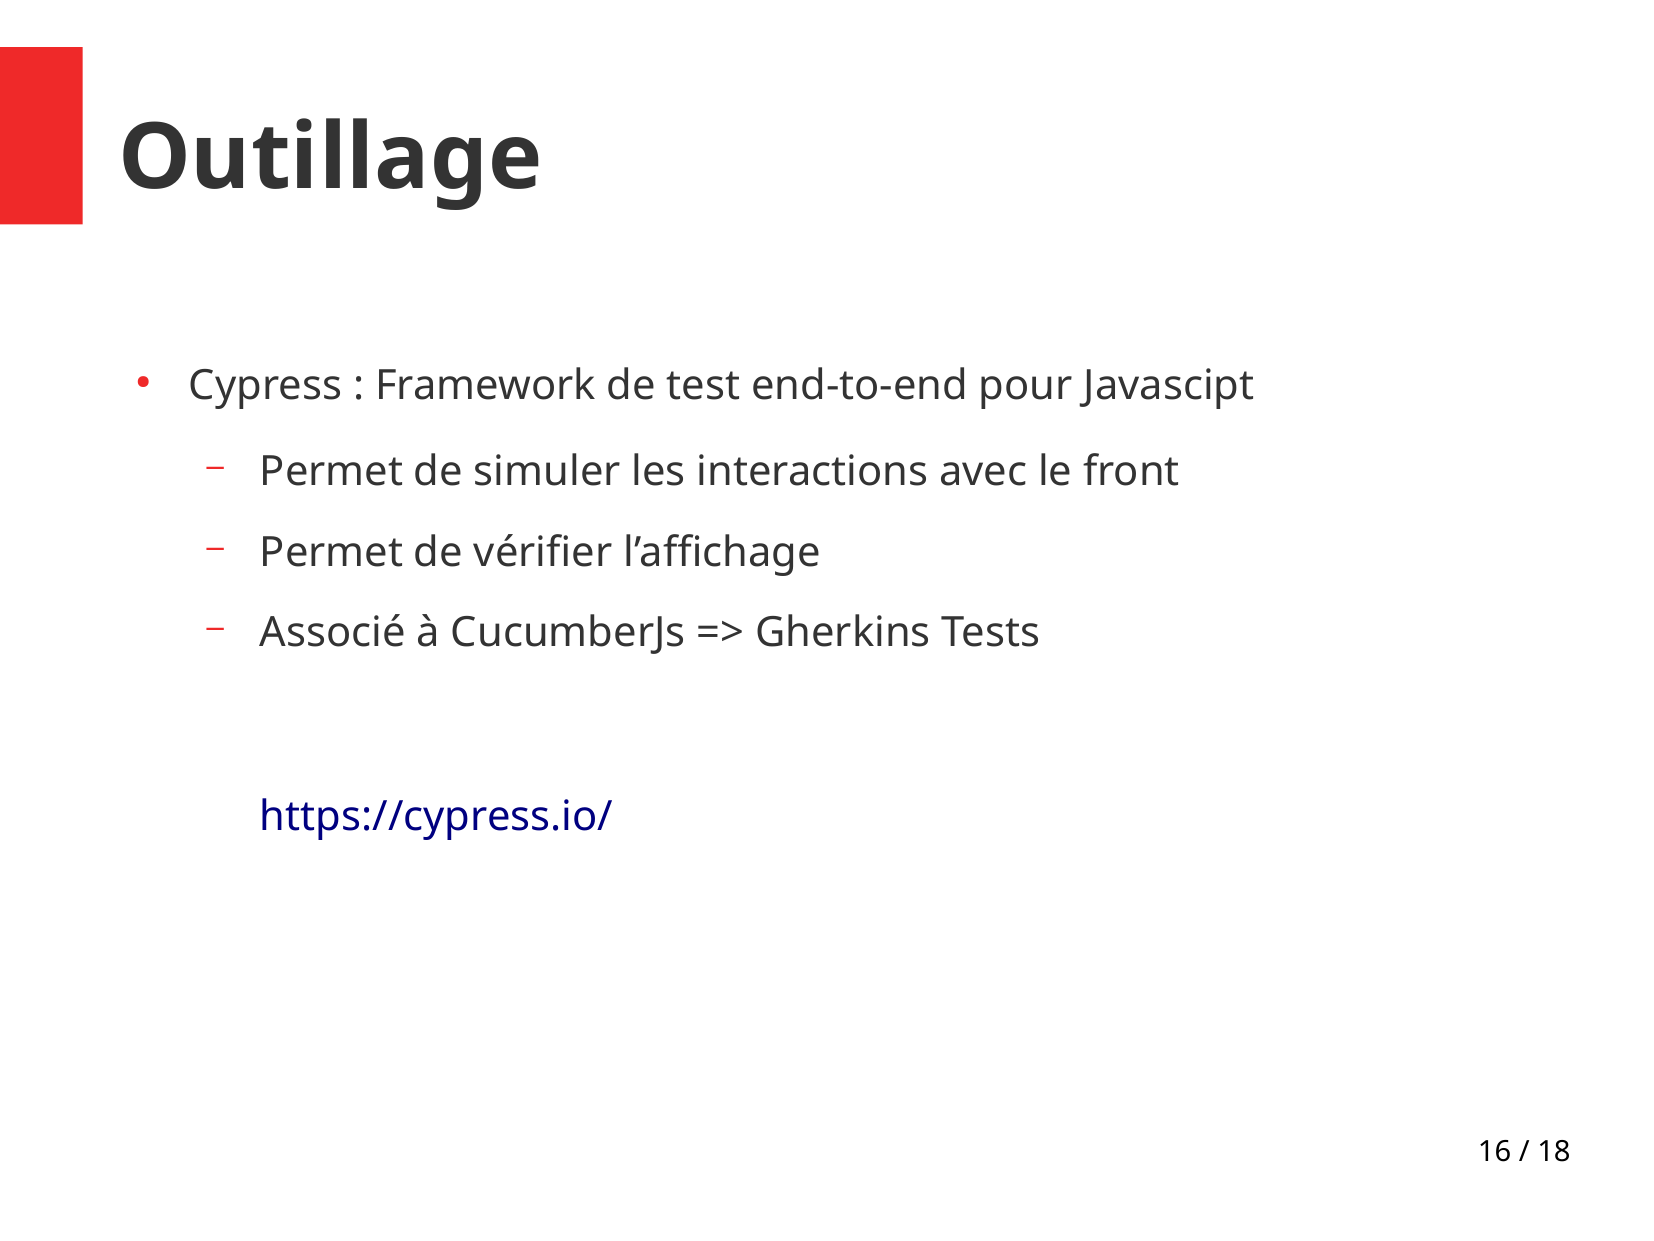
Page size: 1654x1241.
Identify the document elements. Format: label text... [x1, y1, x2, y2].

list Cypress : Framework de test end-to-end pour Javascipt Permet de simuler les interactions avec le front Permet de vérifier l’affichage Associé à CucumberJs => Gherkins Tests https://cypress.io/ [118, 354, 1536, 1074]
title Outillage [118, 49, 1571, 257]
